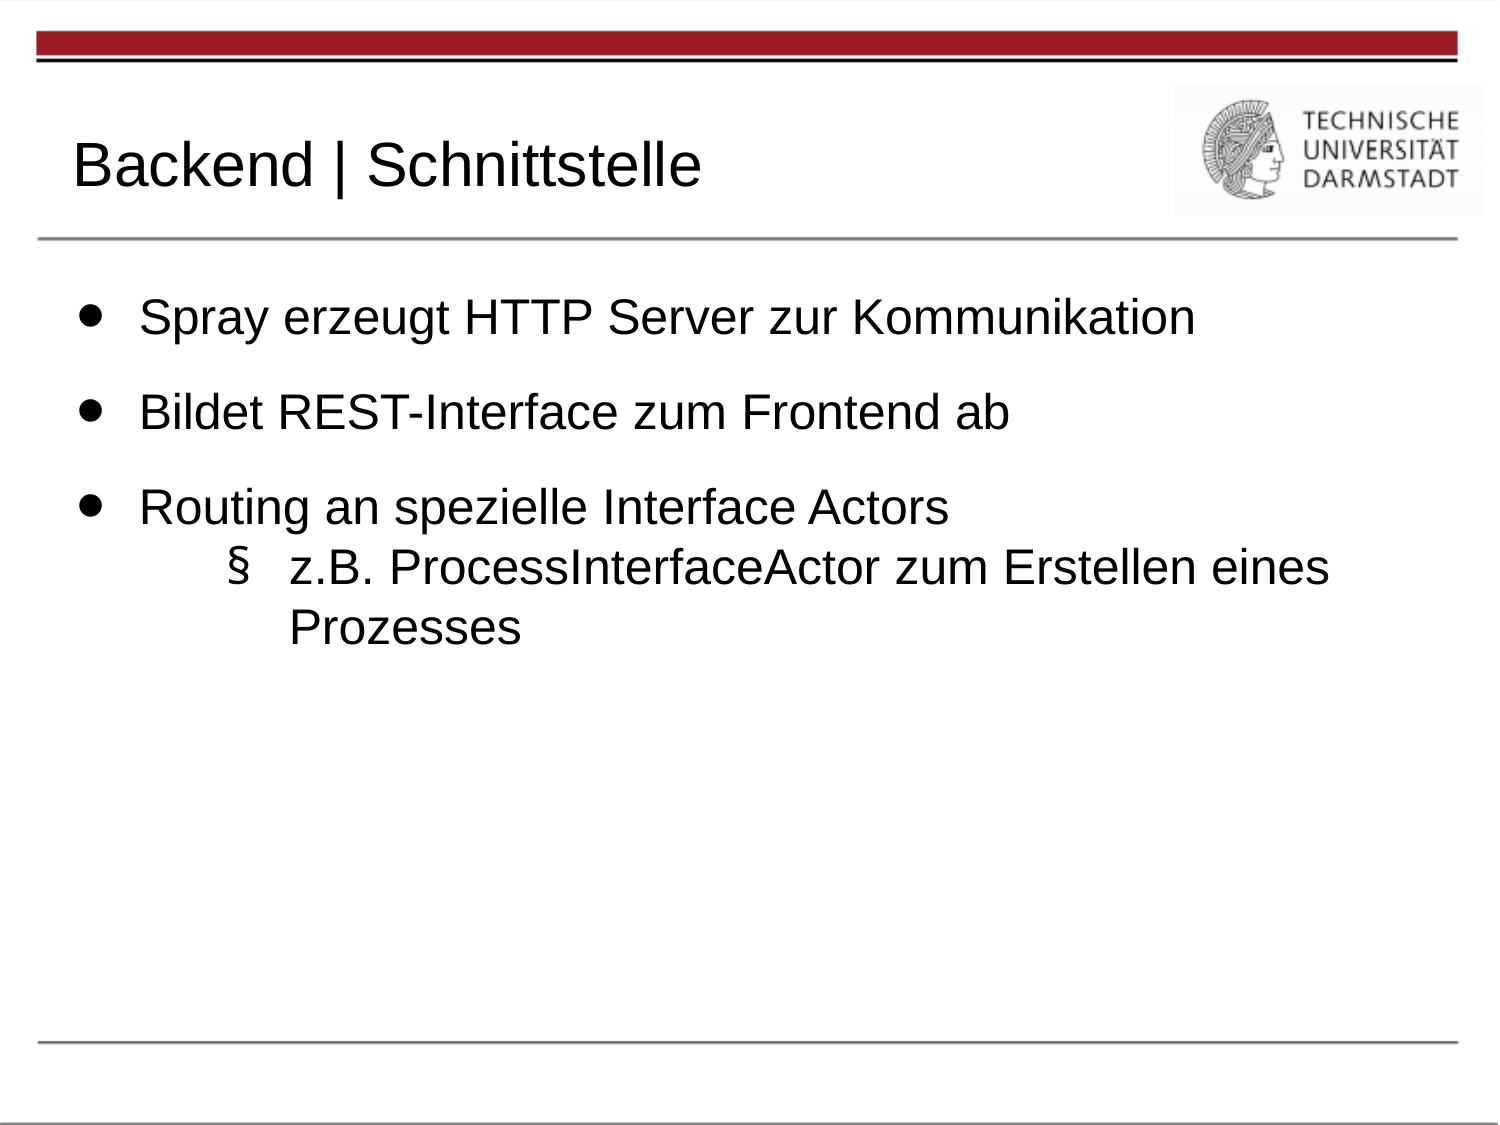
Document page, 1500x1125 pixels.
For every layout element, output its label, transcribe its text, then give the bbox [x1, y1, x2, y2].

text_box Spray erzeugt HTTP Server zur Kommunikation Bildet REST-Interface zum Frontend ab Routing an spezielle Interface Actors z.B. ProcessInterfaceActor zum Erstellen eines Prozesses [48, 269, 1453, 844]
text_box Backend | Schnittstelle [57, 109, 1131, 213]
text_box [0, 0, 1498, 1125]
